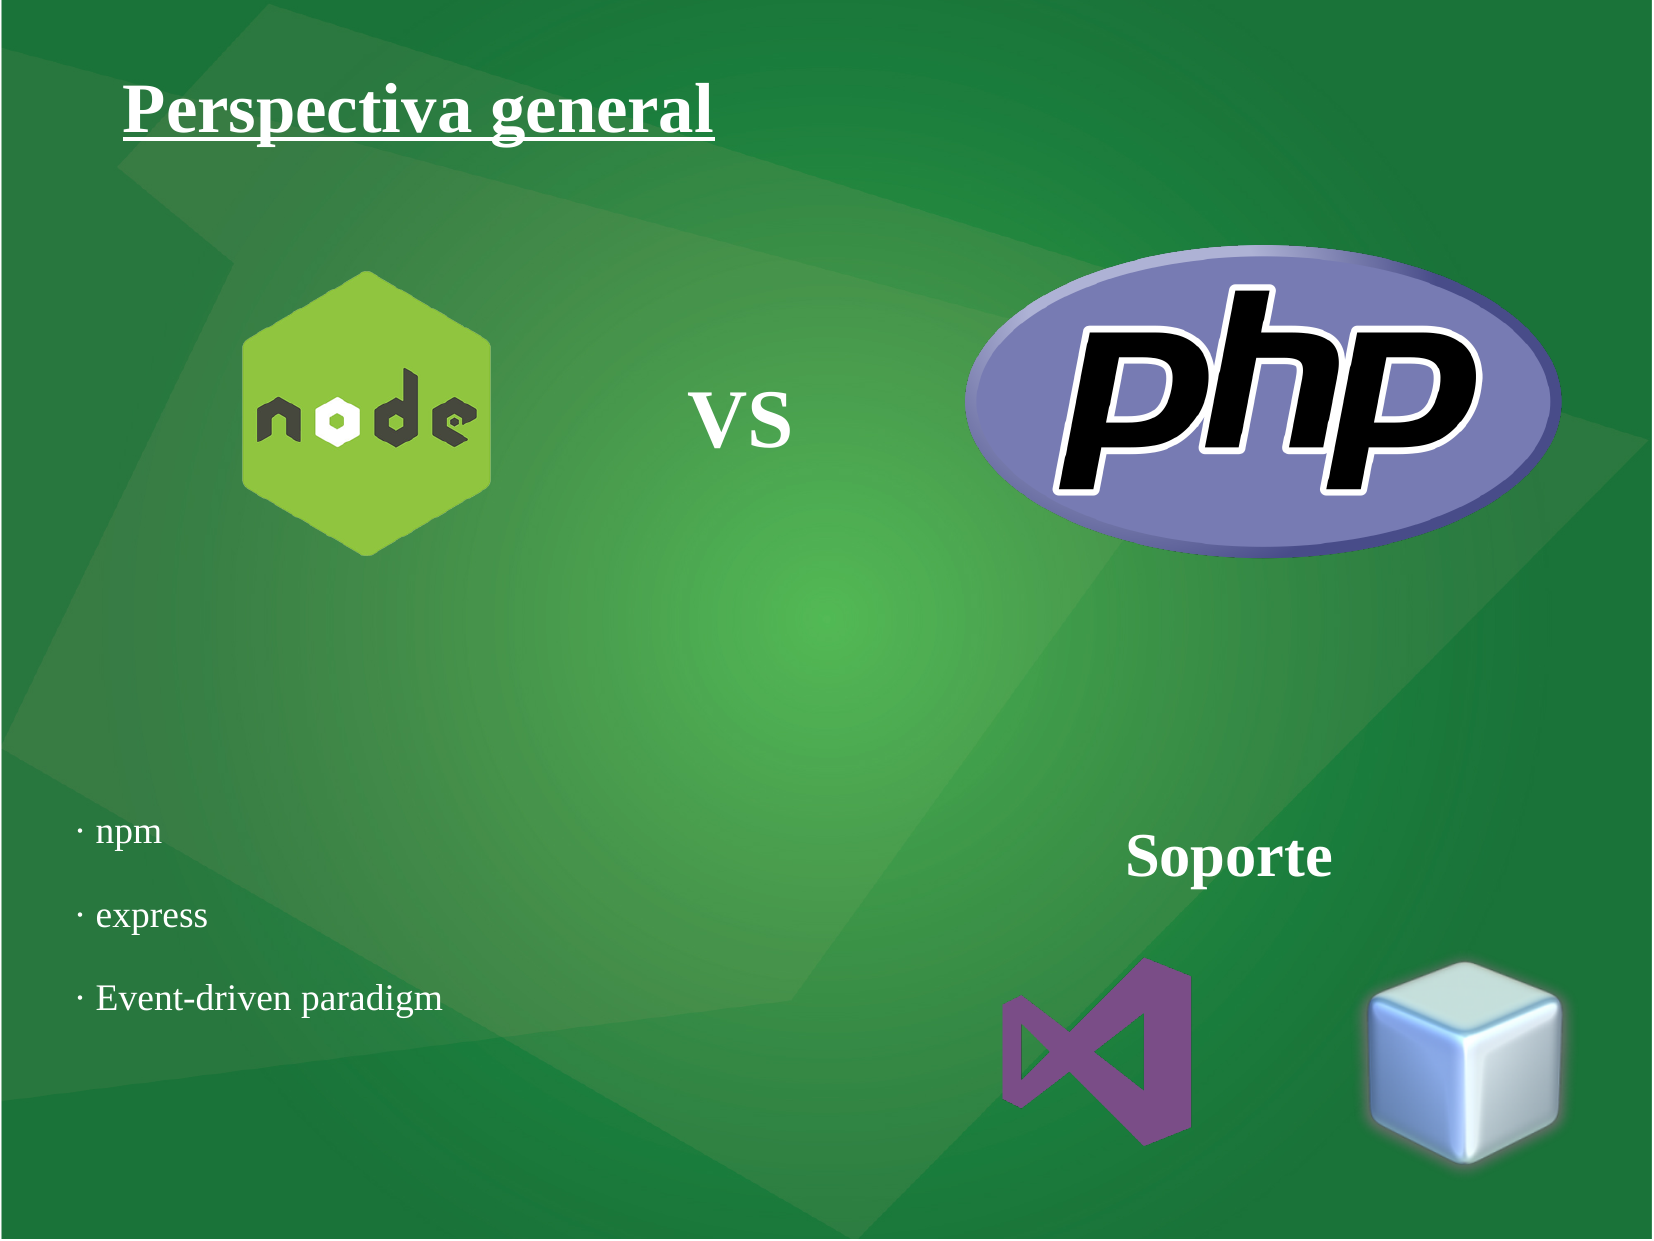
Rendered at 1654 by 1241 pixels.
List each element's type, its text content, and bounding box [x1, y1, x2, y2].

title Perspectiva general [0, 5, 839, 213]
text_box Soporte [1110, 813, 1548, 898]
text_box VS [673, 366, 898, 474]
text_box · npm · express · Event-driven paradigm [59, 803, 520, 1026]
picture [0, 0, 1652, 1241]
